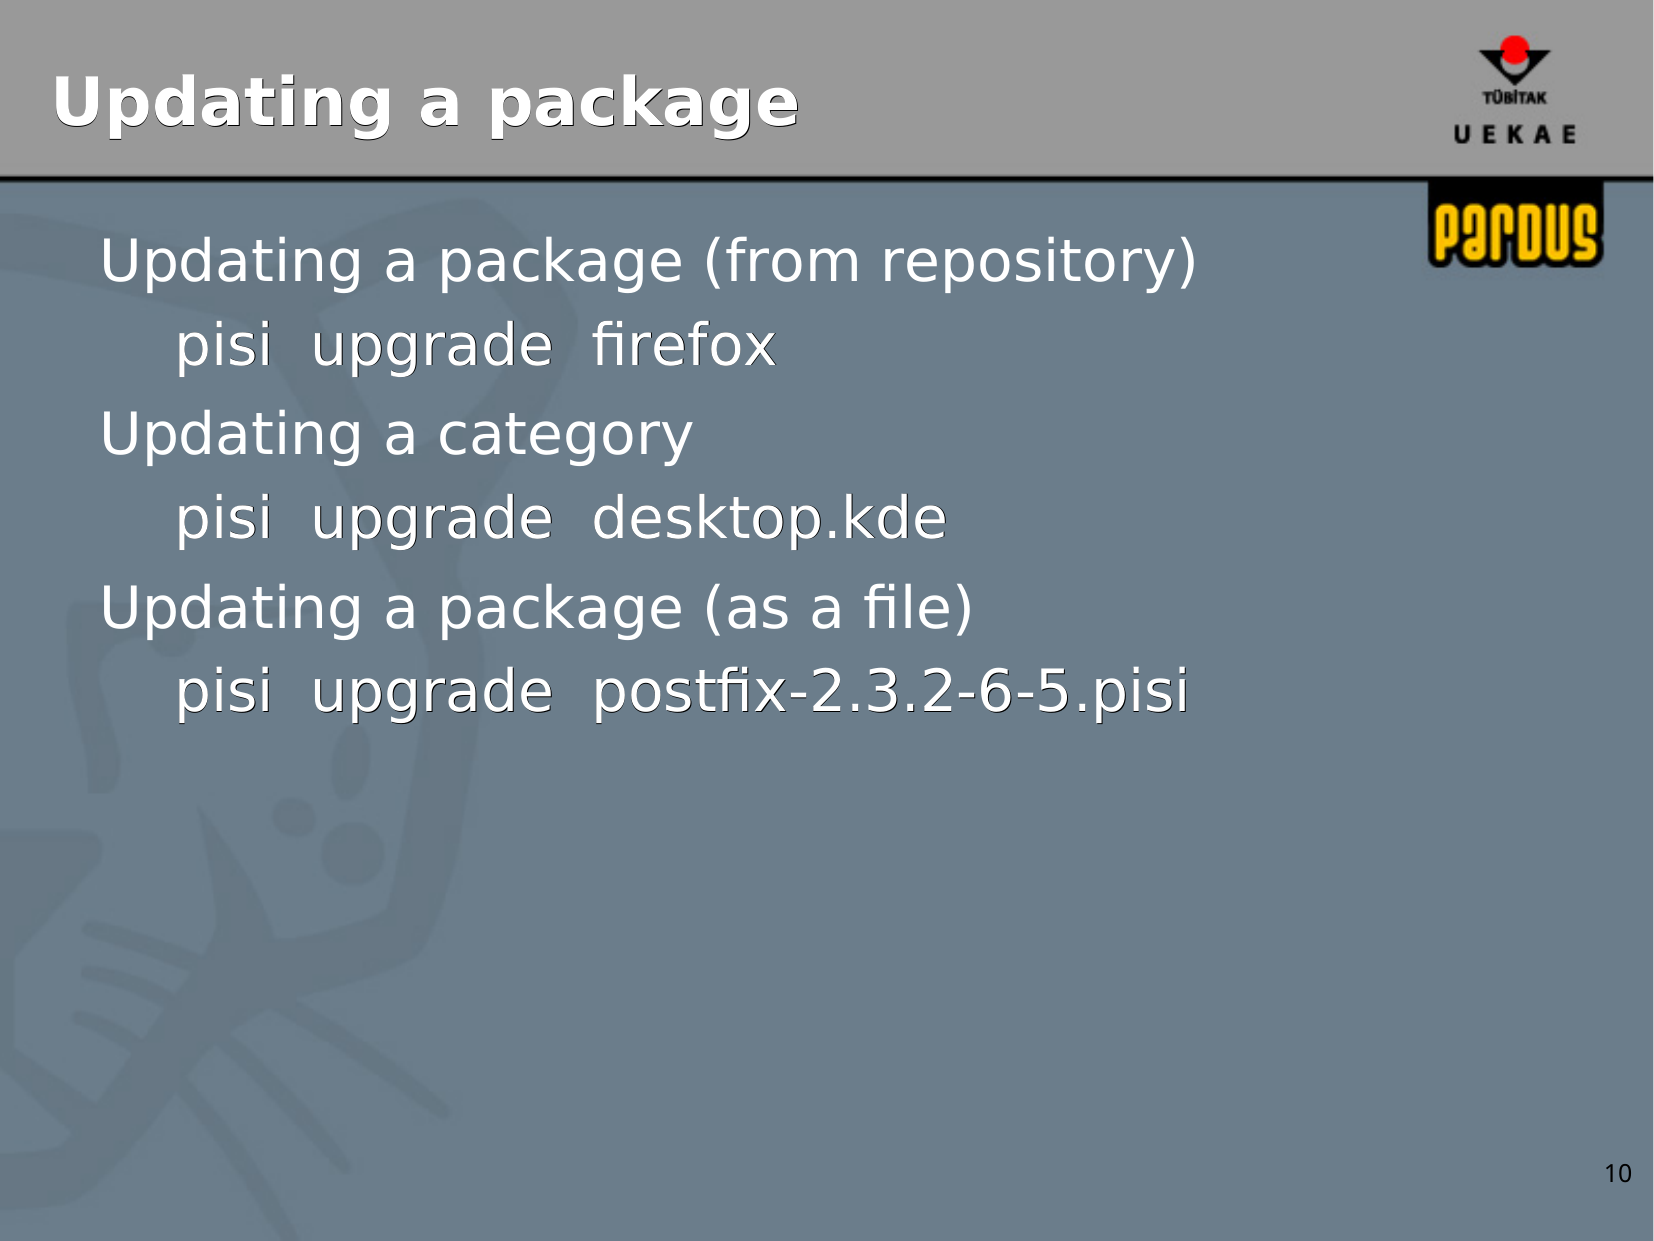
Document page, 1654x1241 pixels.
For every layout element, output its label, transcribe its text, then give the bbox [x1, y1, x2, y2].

title Updating a package [35, 43, 1449, 158]
list Updating a package (from repository) pisi upgrade firefox Updating a category pisi upgrade desktop.kde Updating a package (as a file) pisi upgrade postfix-2.3.2-6-5.pisi [84, 216, 1595, 1201]
picture [0, 0, 1654, 1241]
